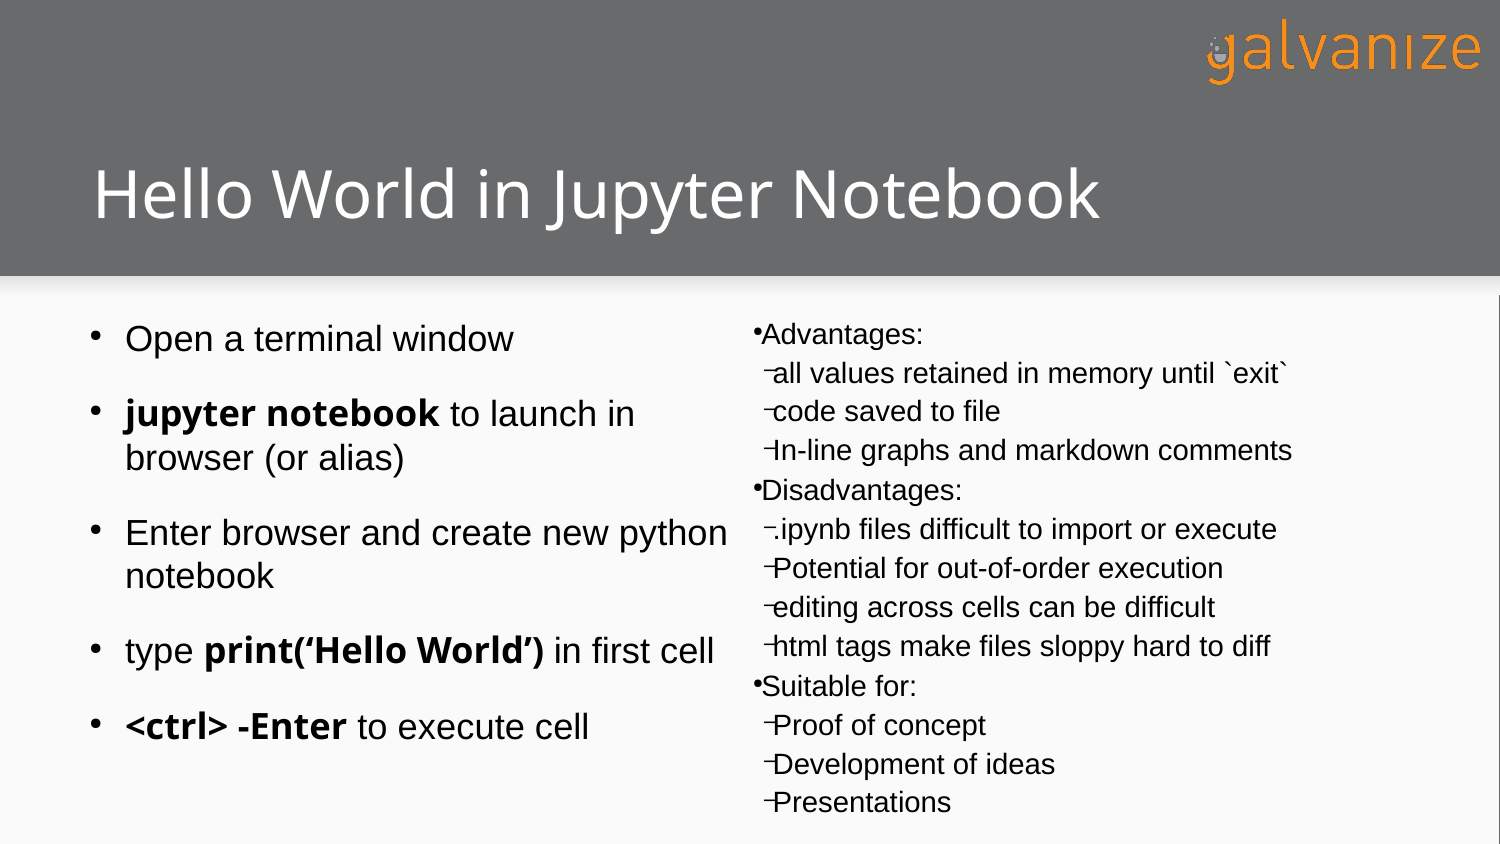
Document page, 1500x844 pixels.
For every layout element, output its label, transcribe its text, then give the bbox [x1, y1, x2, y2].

title Hello World in Jupyter Notebook [77, 121, 1427, 248]
picture [1207, 19, 1480, 85]
list Advantages: all values retained in memory until `exit` code saved to file In-line graphs and markdown comments Disadvantages: .ipynb files difficult to import or execute Potential for out-of-order execution editing across cells can be difficult html tags make files sloppy hard to diff Suitable for: Proof of concept Development of ideas Presentations [750, 314, 1427, 826]
list Open a terminal window jupyter notebook to launch in browser (or alias) Enter browser and create new python notebook type print(‘Hello World’) in first cell <ctrl> -Enter to execute cell [77, 314, 736, 760]
